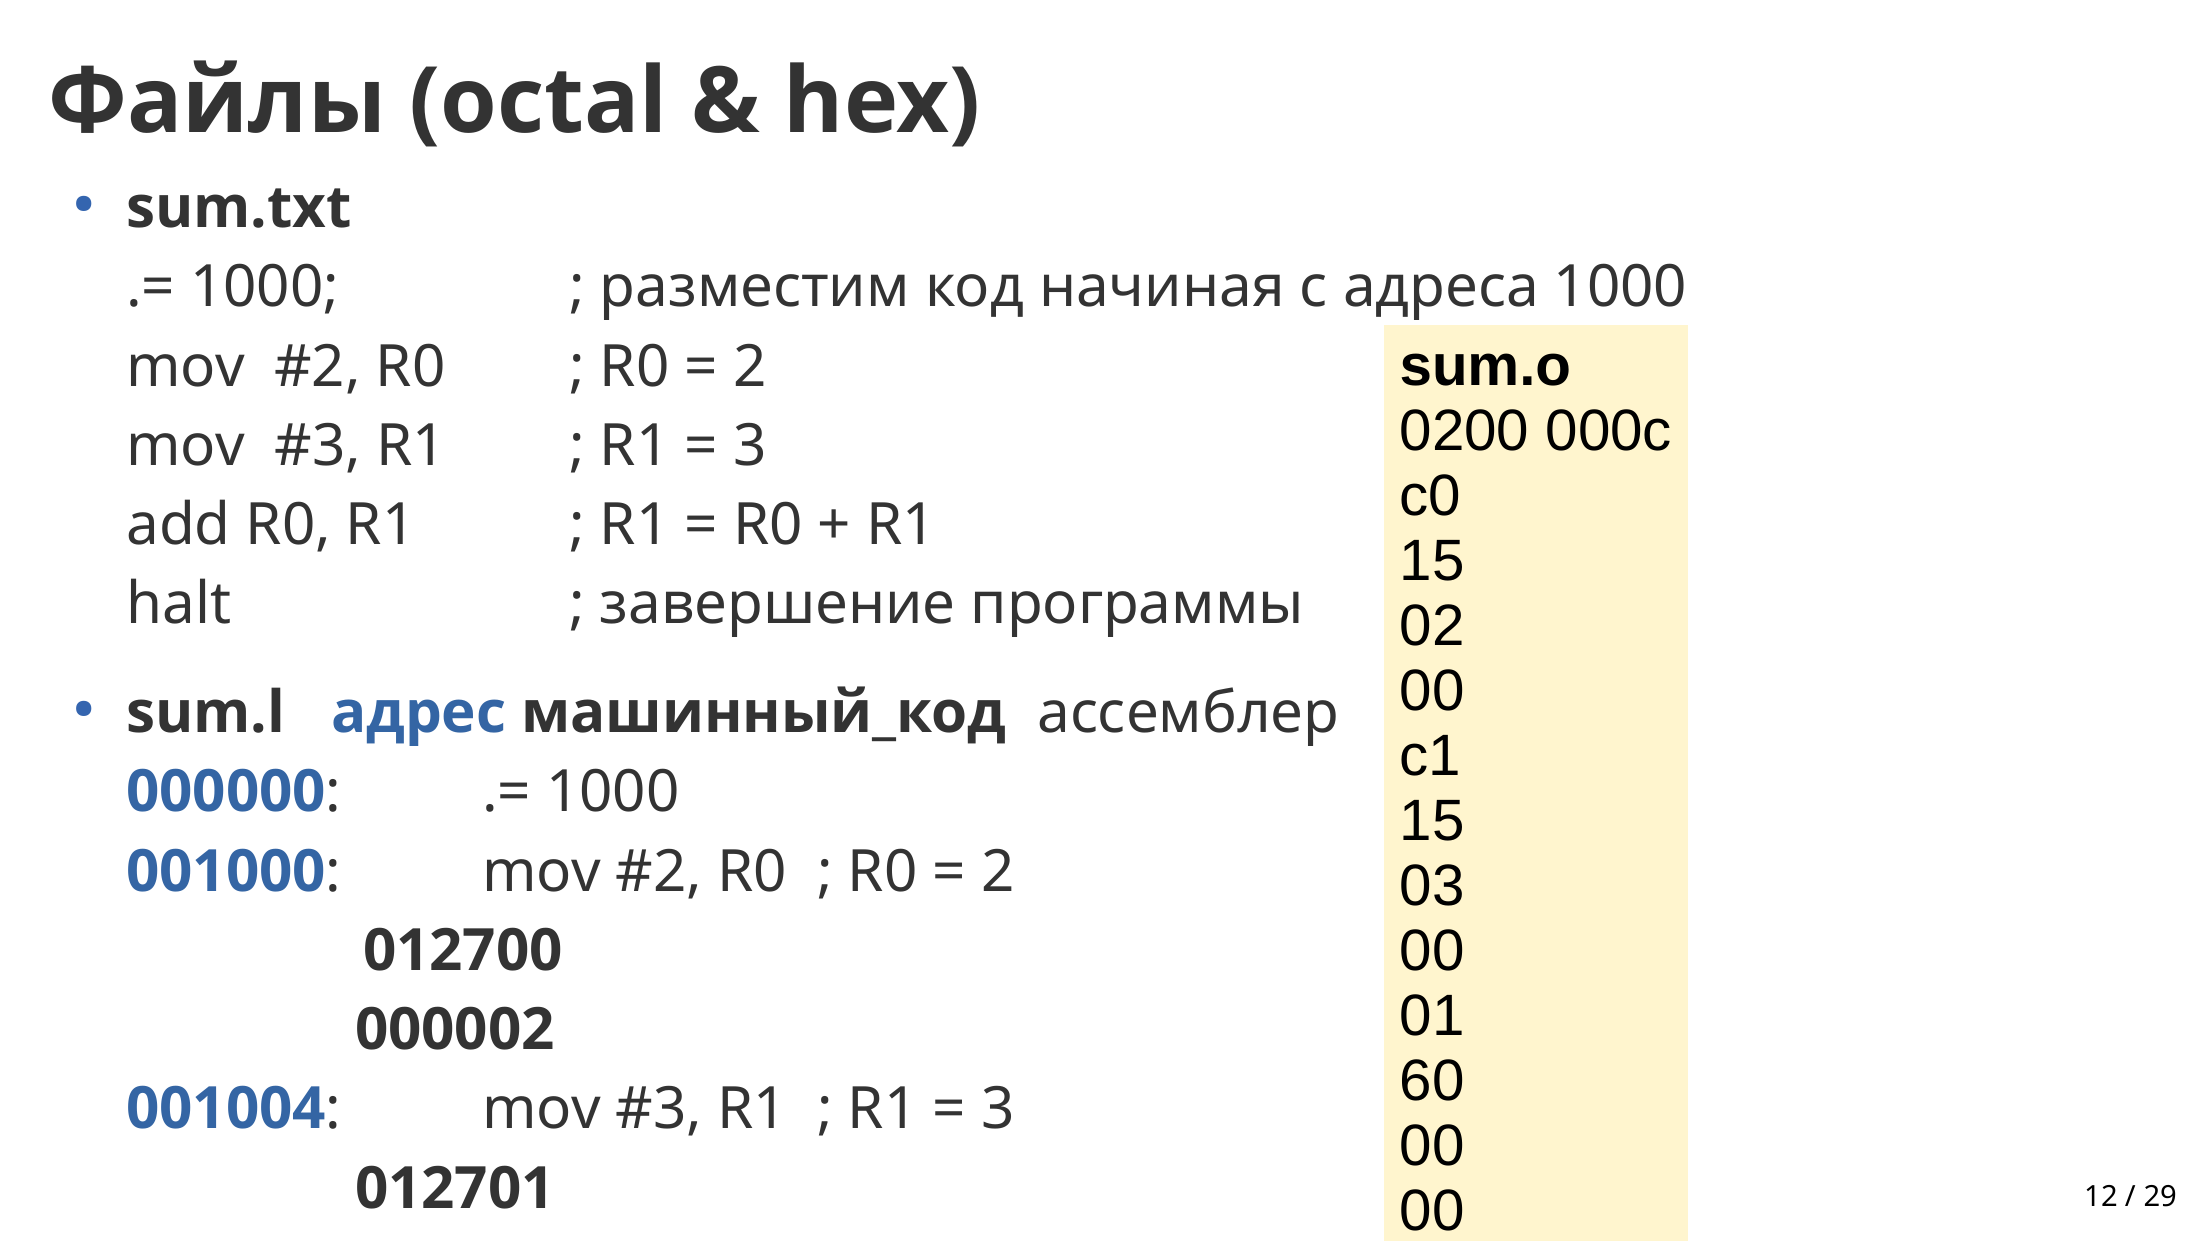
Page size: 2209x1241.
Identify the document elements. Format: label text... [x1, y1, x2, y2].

list sum.txt .= 1000; ; разместим код начиная с адреса 1000 mov #2, R0 ; R0 = 2 mov #3, R1 ; R1 = 3 add R0, R1 ; R1 = R0 + R1 halt ; завершение программы sum.l адрес машинный_код ассемблер 000000: .= 1000 001000: mov #2, R0 ; R0 = 2 012700 000002 001004: mov #3, R1 ; R1 = 3 012701 [55, 56, 1975, 1177]
title Файлы (octal & hex) [48, 34, 2174, 160]
text_box sum.o 0200 000c c0 15 02 00 c1 15 03 00 01 60 00 00 [1384, 325, 1688, 1241]
